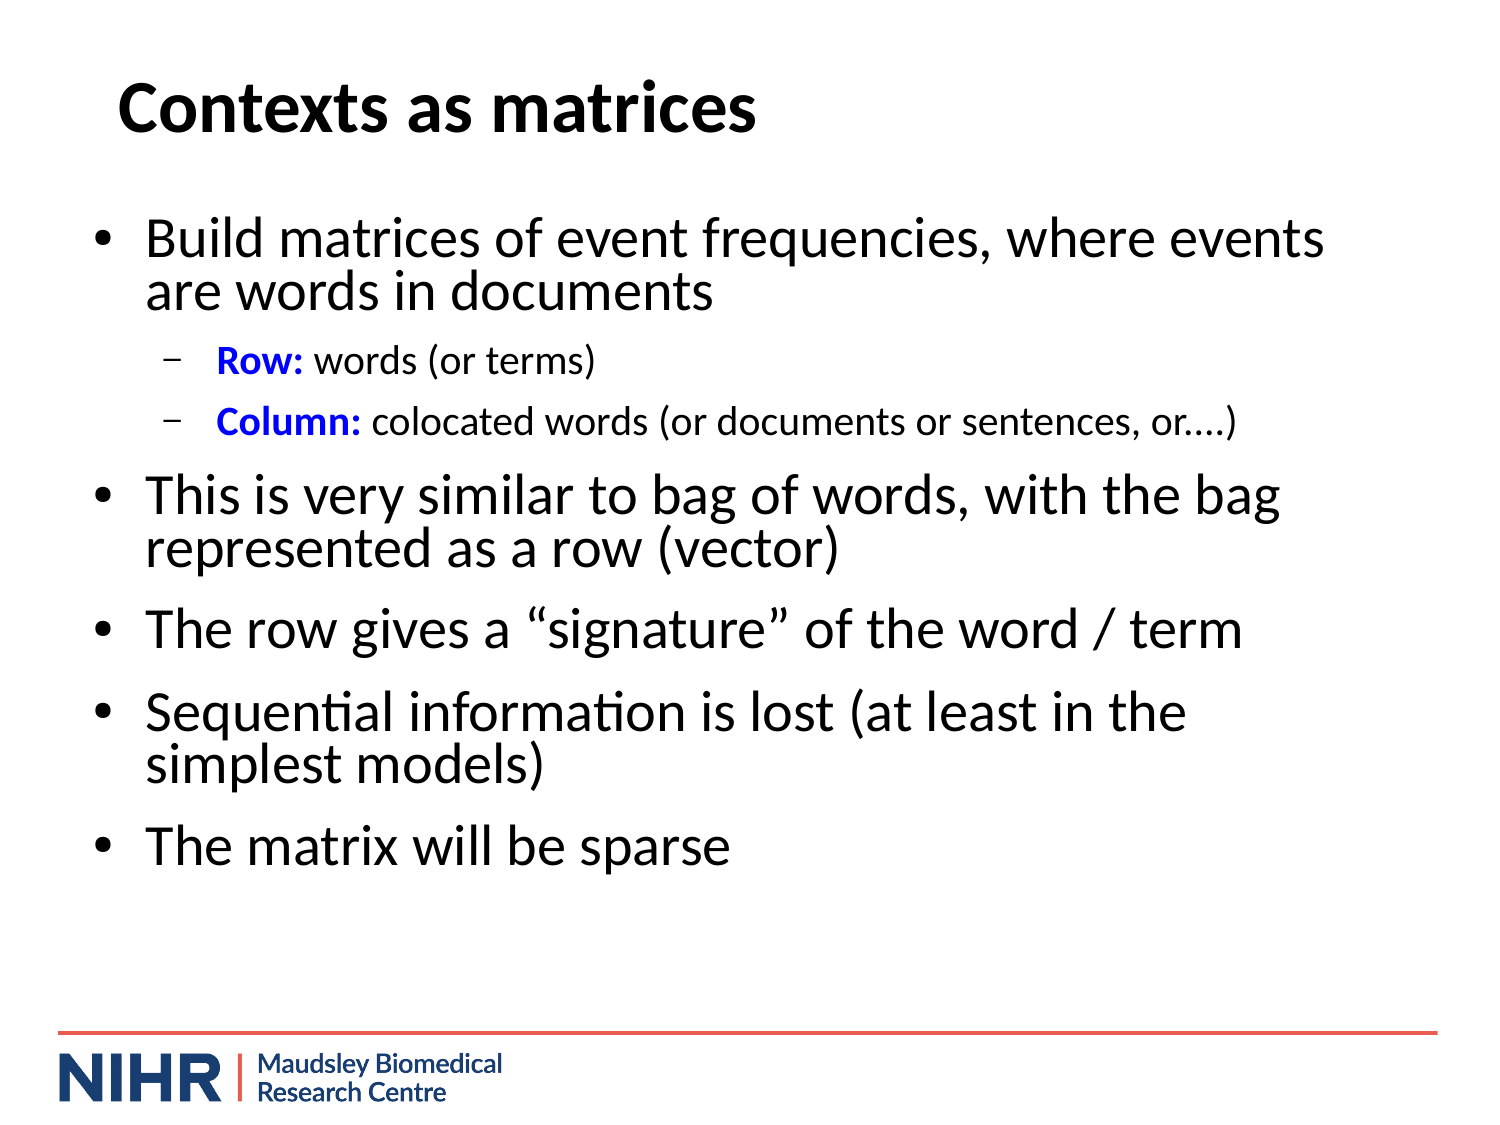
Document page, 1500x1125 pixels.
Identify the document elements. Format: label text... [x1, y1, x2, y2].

title Contexts as matrices [118, 2, 1394, 215]
list Build matrices of event frequencies, where events are words in documents Row: words (or terms) Column: colocated words (or documents or sentences, or....) This is very similar to bag of words, with the bag represented as a row (vector) The row gives a “signature” of the word / term Sequential information is lost (at least in the simplest models) The matrix will be sparse [75, 215, 1395, 1017]
picture [29, 1018, 531, 1125]
